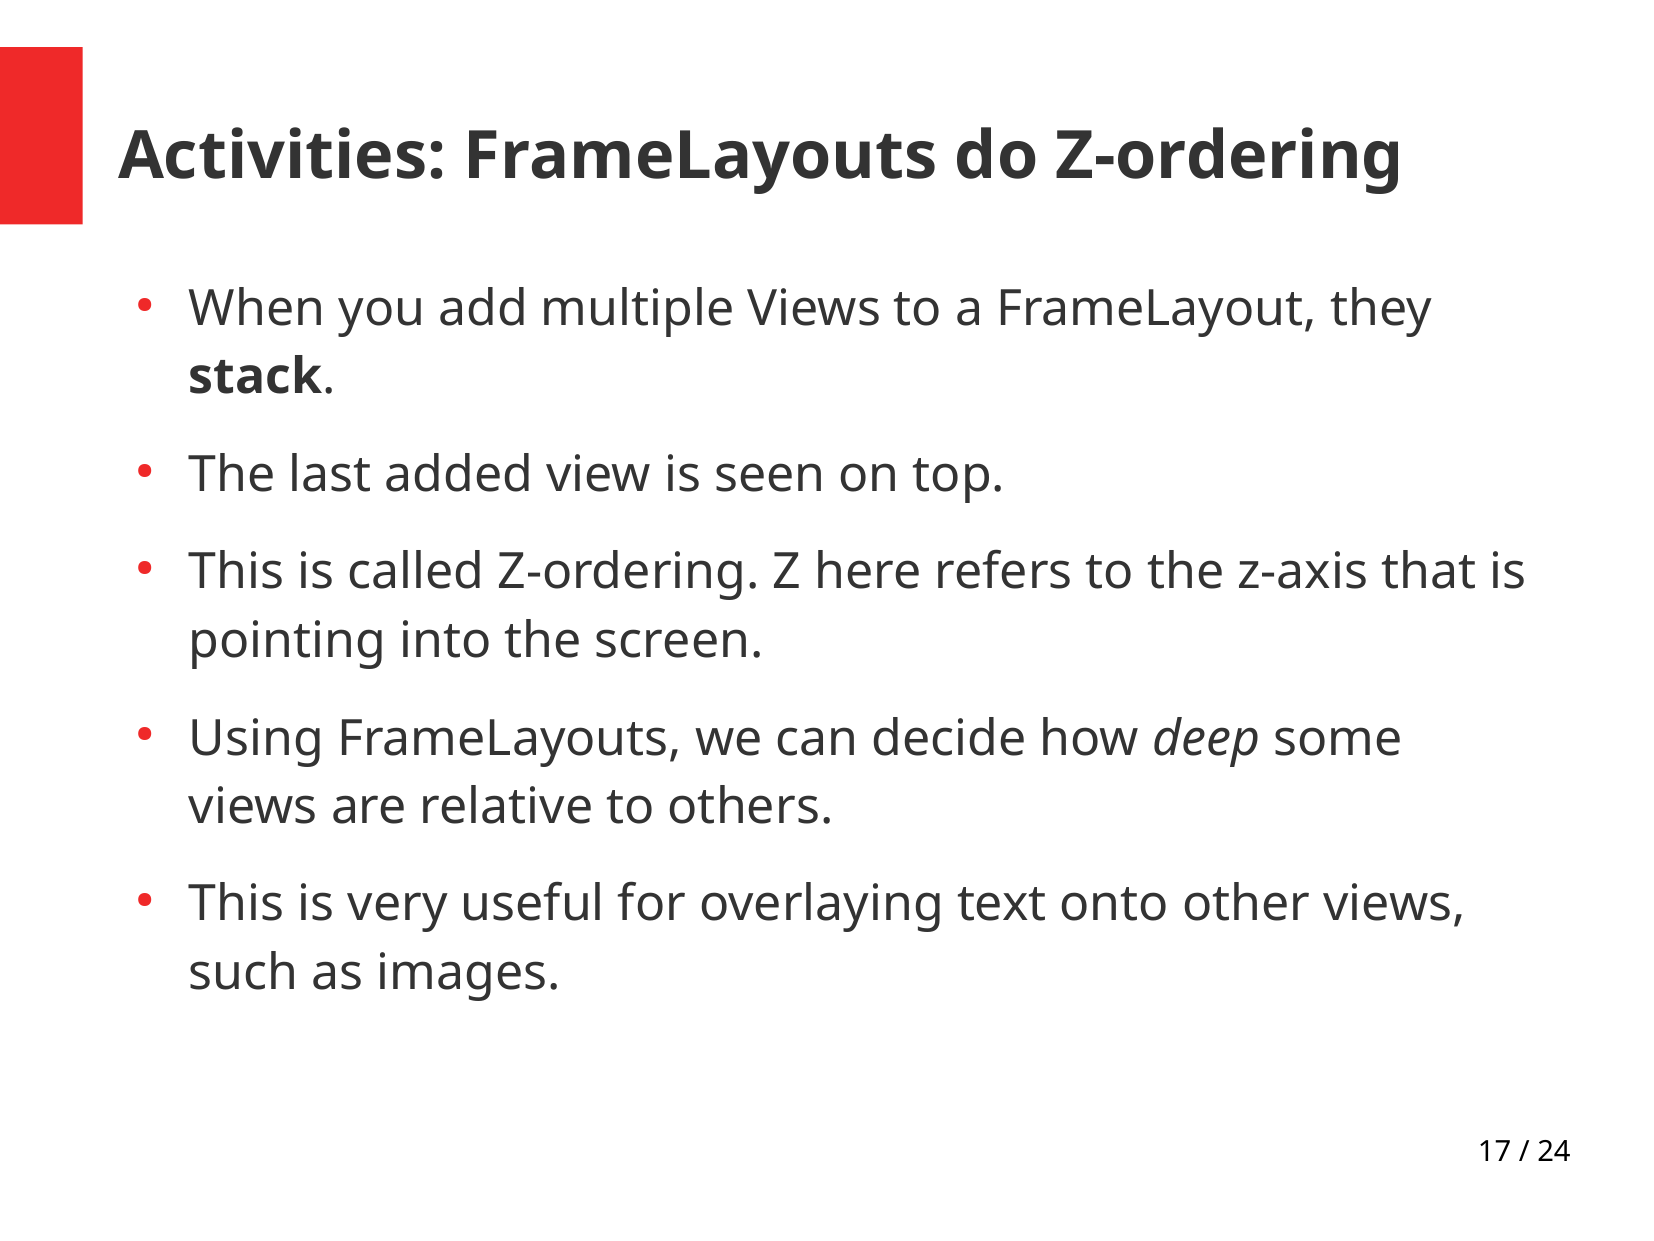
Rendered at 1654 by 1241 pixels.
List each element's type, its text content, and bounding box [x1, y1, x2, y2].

title Activities: FrameLayouts do Z-ordering [118, 49, 1571, 257]
list When you add multiple Views to a FrameLayout, they stack. The last added view is seen on top. This is called Z-ordering. Z here refers to the z-axis that is pointing into the screen. Using FrameLayouts, we can decide how deep some views are relative to others. This is very useful for overlaying text onto other views, such as images. [118, 271, 1536, 991]
